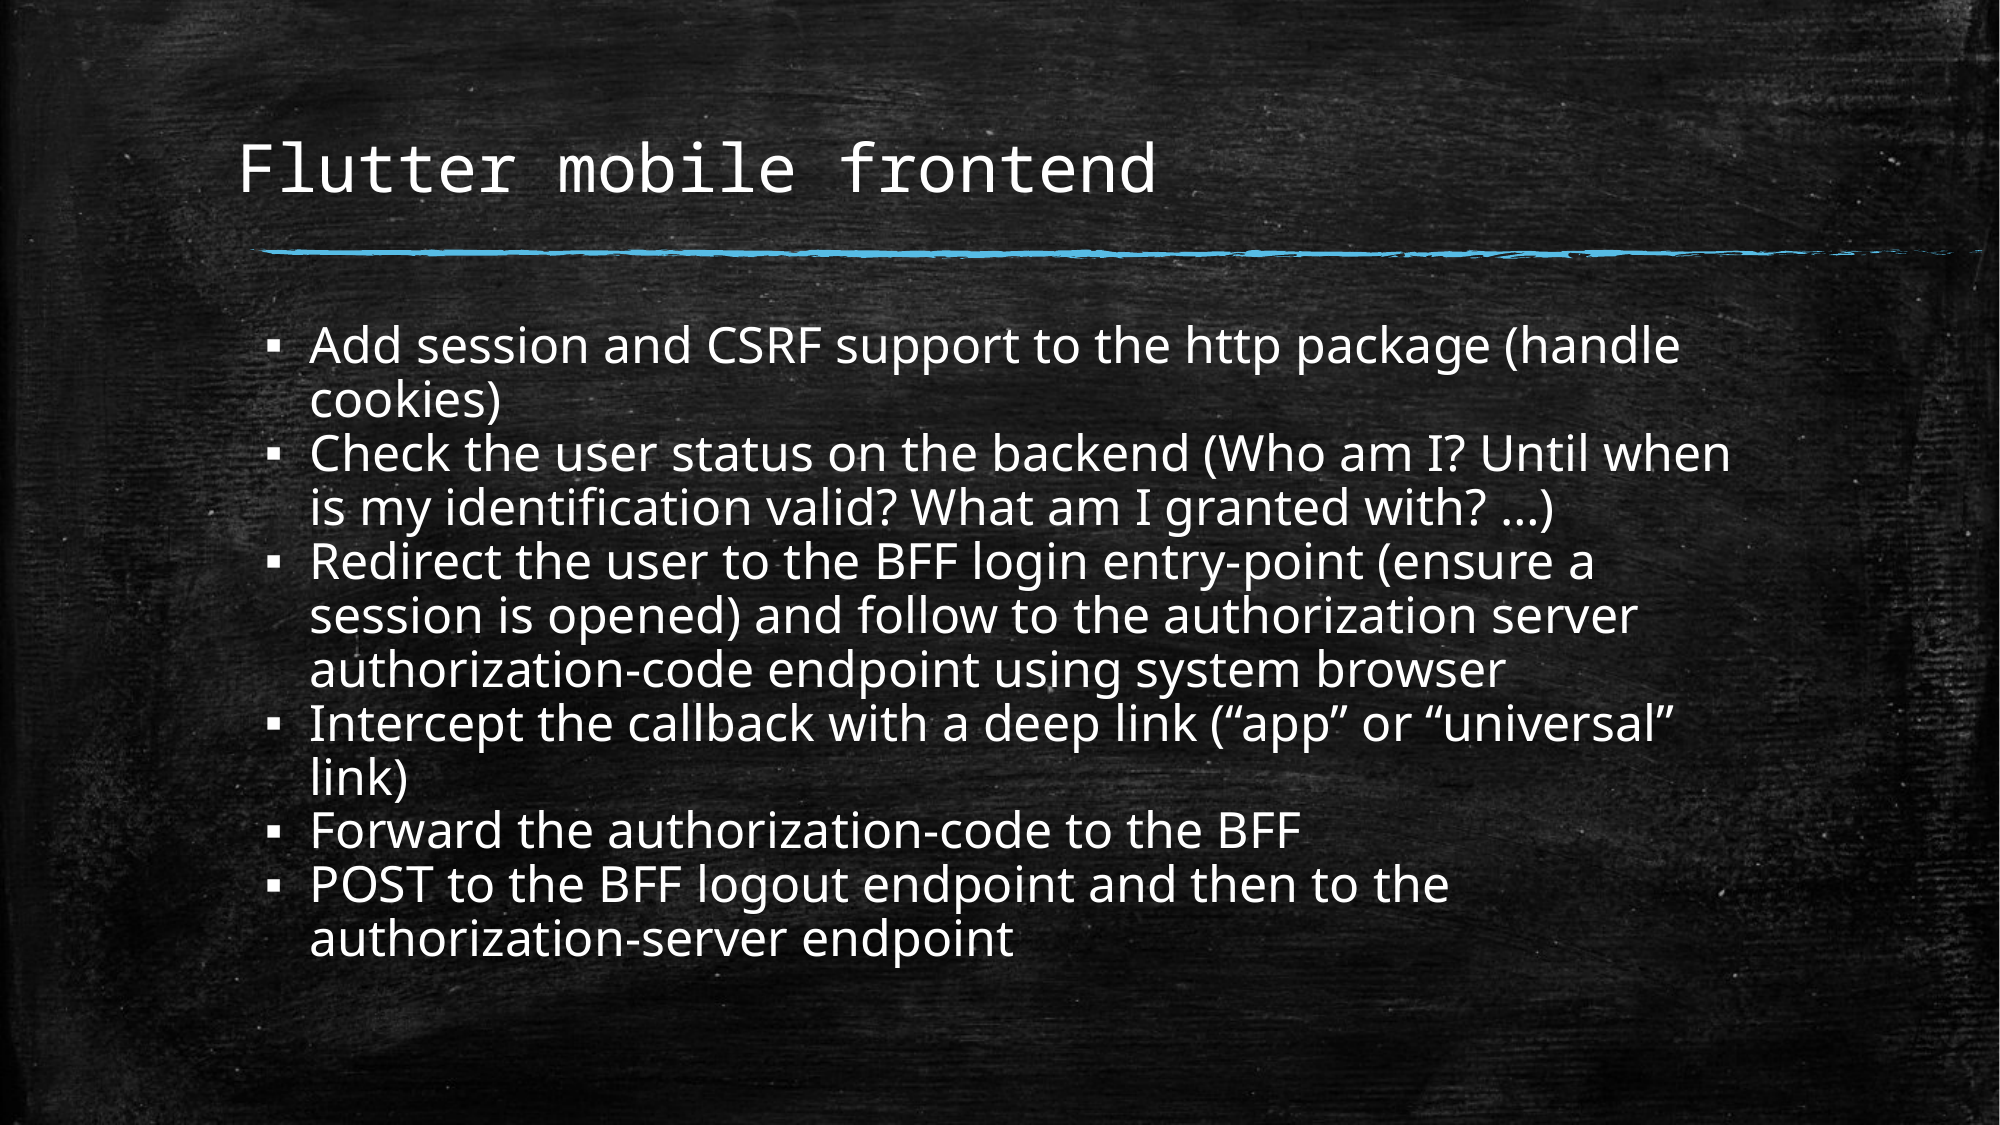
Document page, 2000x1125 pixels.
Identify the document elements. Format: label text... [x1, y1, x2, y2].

list Add session and CSRF support to the http package (handle cookies) Check the user status on the backend (Who am I? Until when is my identification valid? What am I granted with? …) Redirect the user to the BFF login entry-point (ensure a session is opened) and follow to the authorization server authorization-code endpoint using system browser Intercept the callback with a deep link (“app” or “universal” link) Forward the authorization-code to the BFF POST to the BFF logout endpoint and then to the authorization-server endpoint [249, 312, 1750, 1013]
picture [0, 0, 2000, 1125]
title Flutter mobile frontend [222, 47, 1897, 215]
